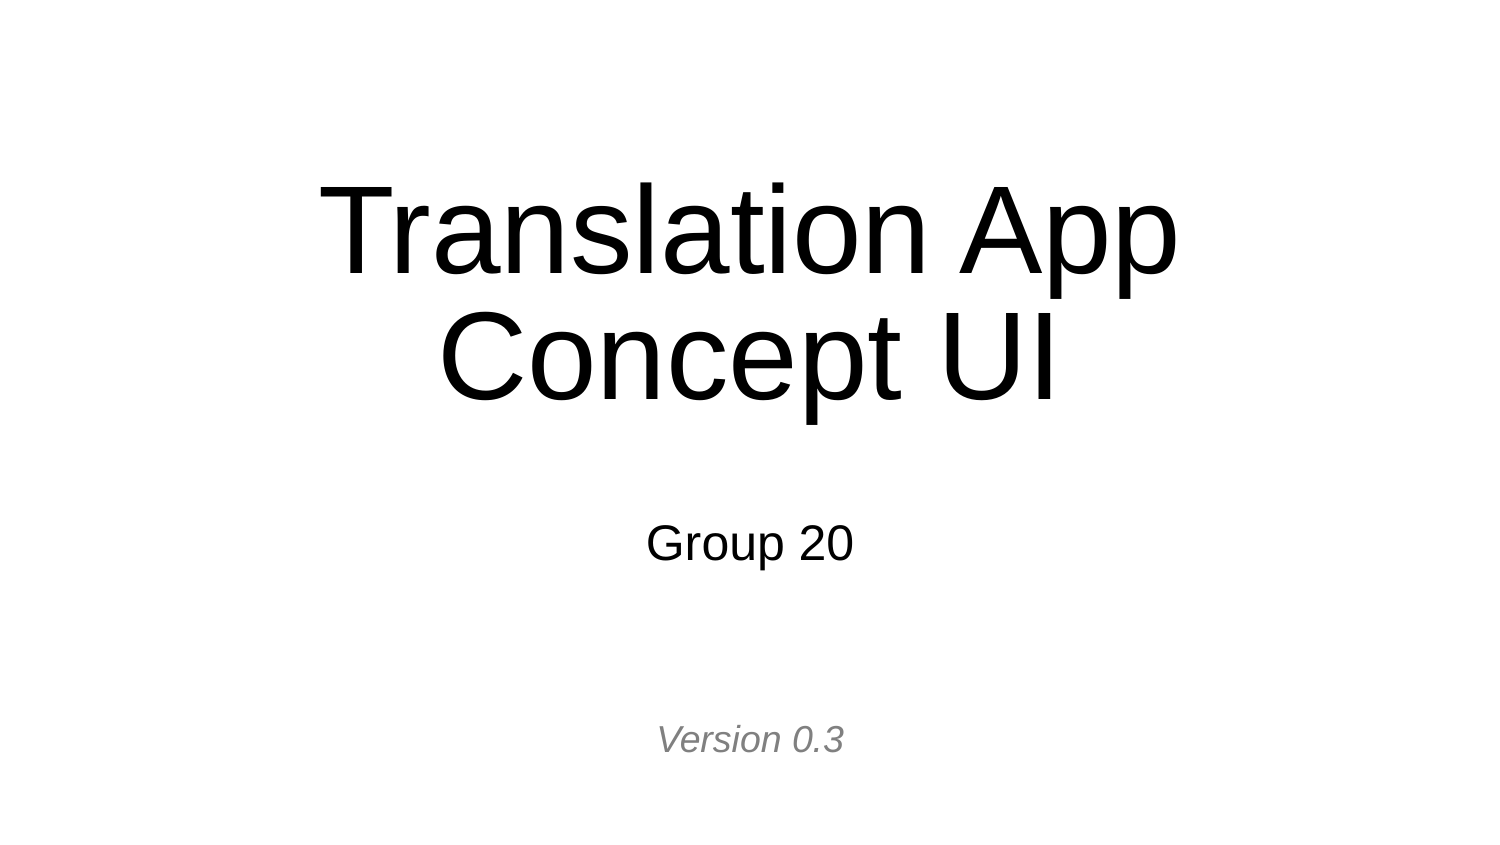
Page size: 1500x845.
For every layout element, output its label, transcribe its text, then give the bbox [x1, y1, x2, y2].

text_box Version 0.3 [637, 710, 863, 768]
title Translation App Concept UI [187, 138, 1313, 433]
subtitle Group 20 [187, 443, 1313, 648]
